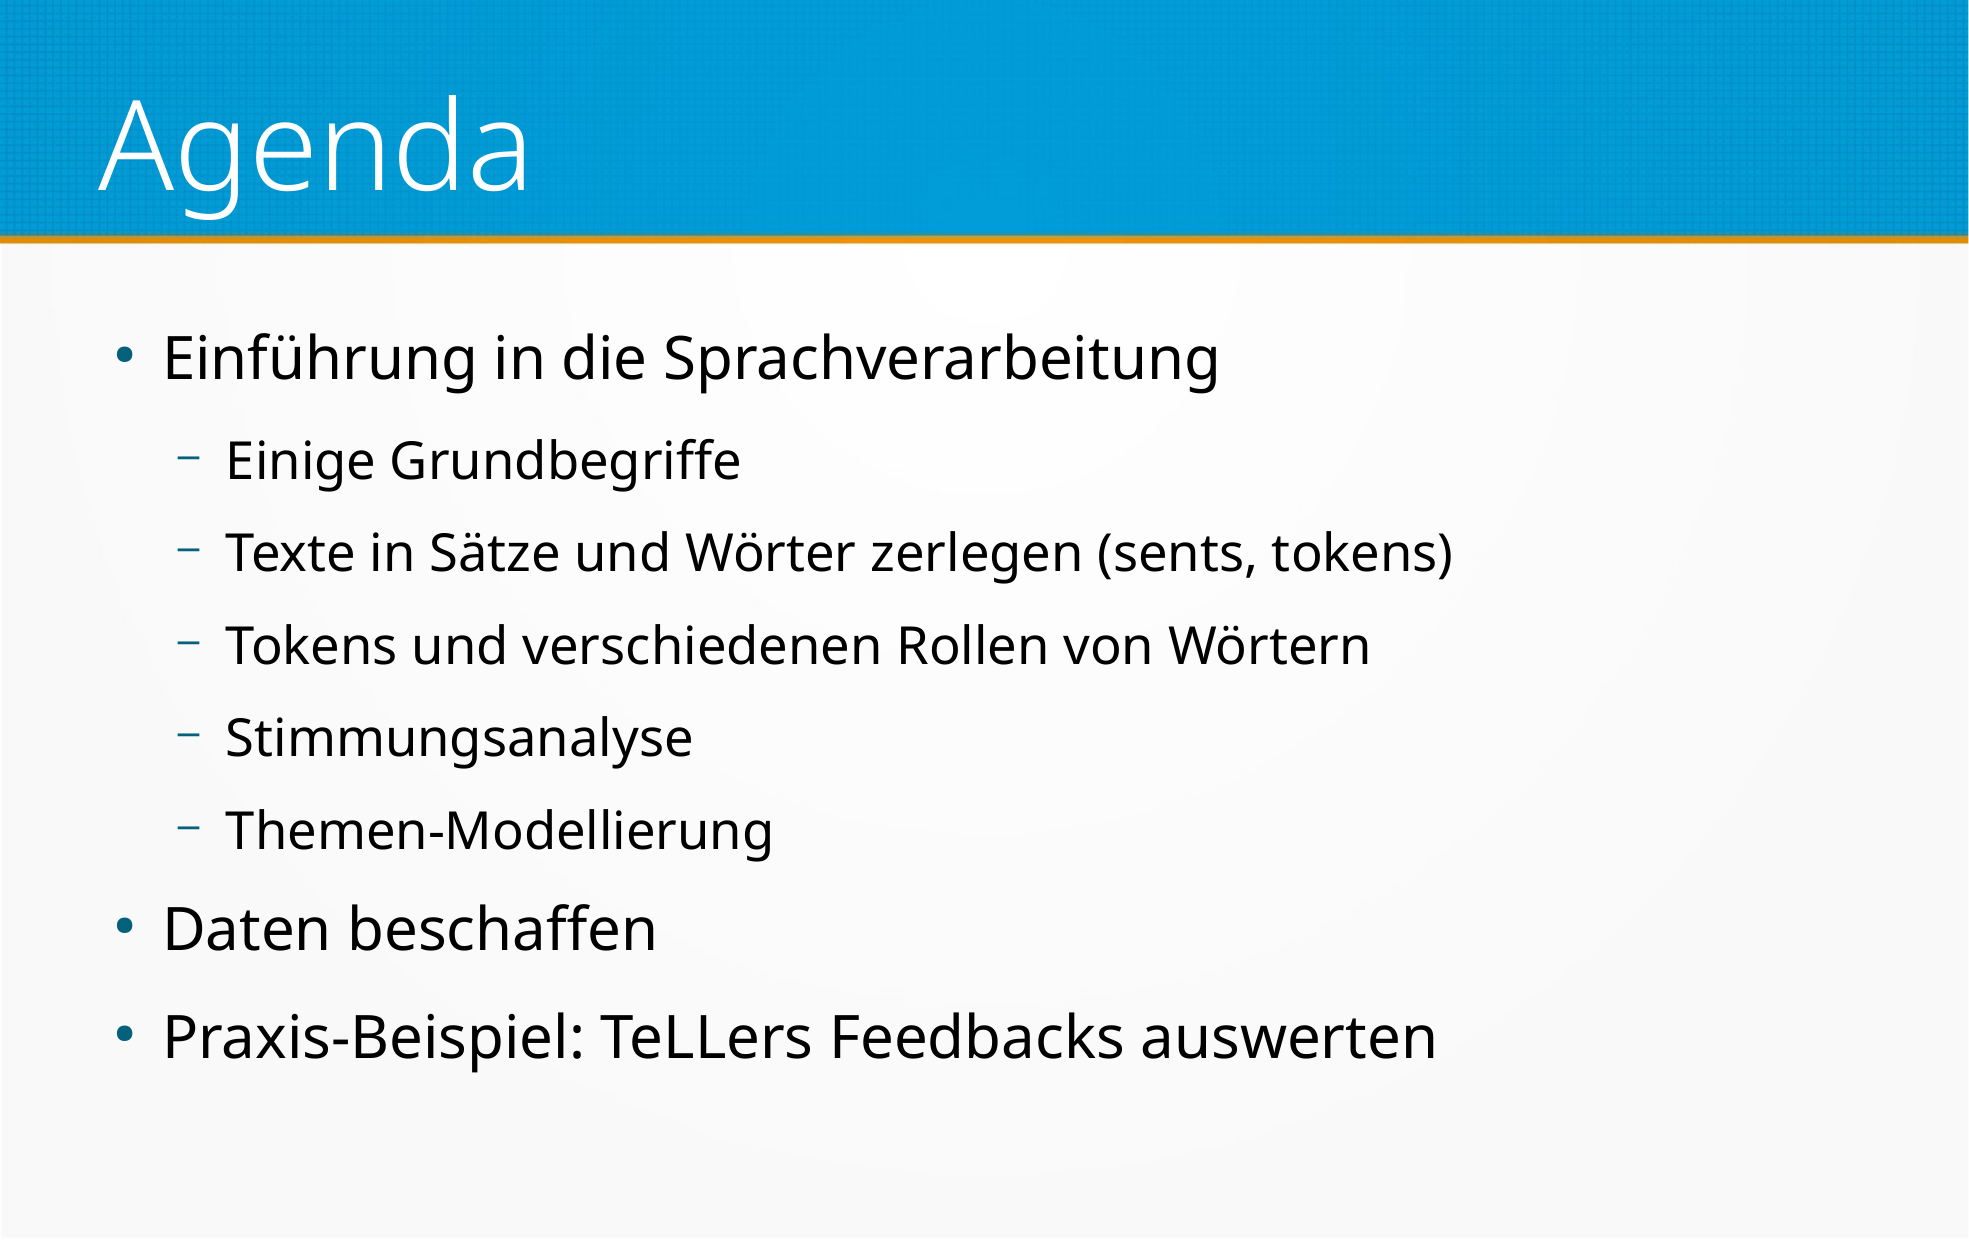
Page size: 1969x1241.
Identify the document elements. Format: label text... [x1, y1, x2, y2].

title Agenda [98, 19, 1870, 227]
list Einführung in die Sprachverarbeitung Einige Grundbegriffe Texte in Sätze und Wörter zerlegen (sents, tokens) Tokens und verschiedenen Rollen von Wörtern Stimmungsanalyse Themen-Modellierung Daten beschaffen Praxis-Beispiel: TeLLers Feedbacks auswerten [98, 315, 1861, 1081]
picture [0, 233, 1969, 1241]
